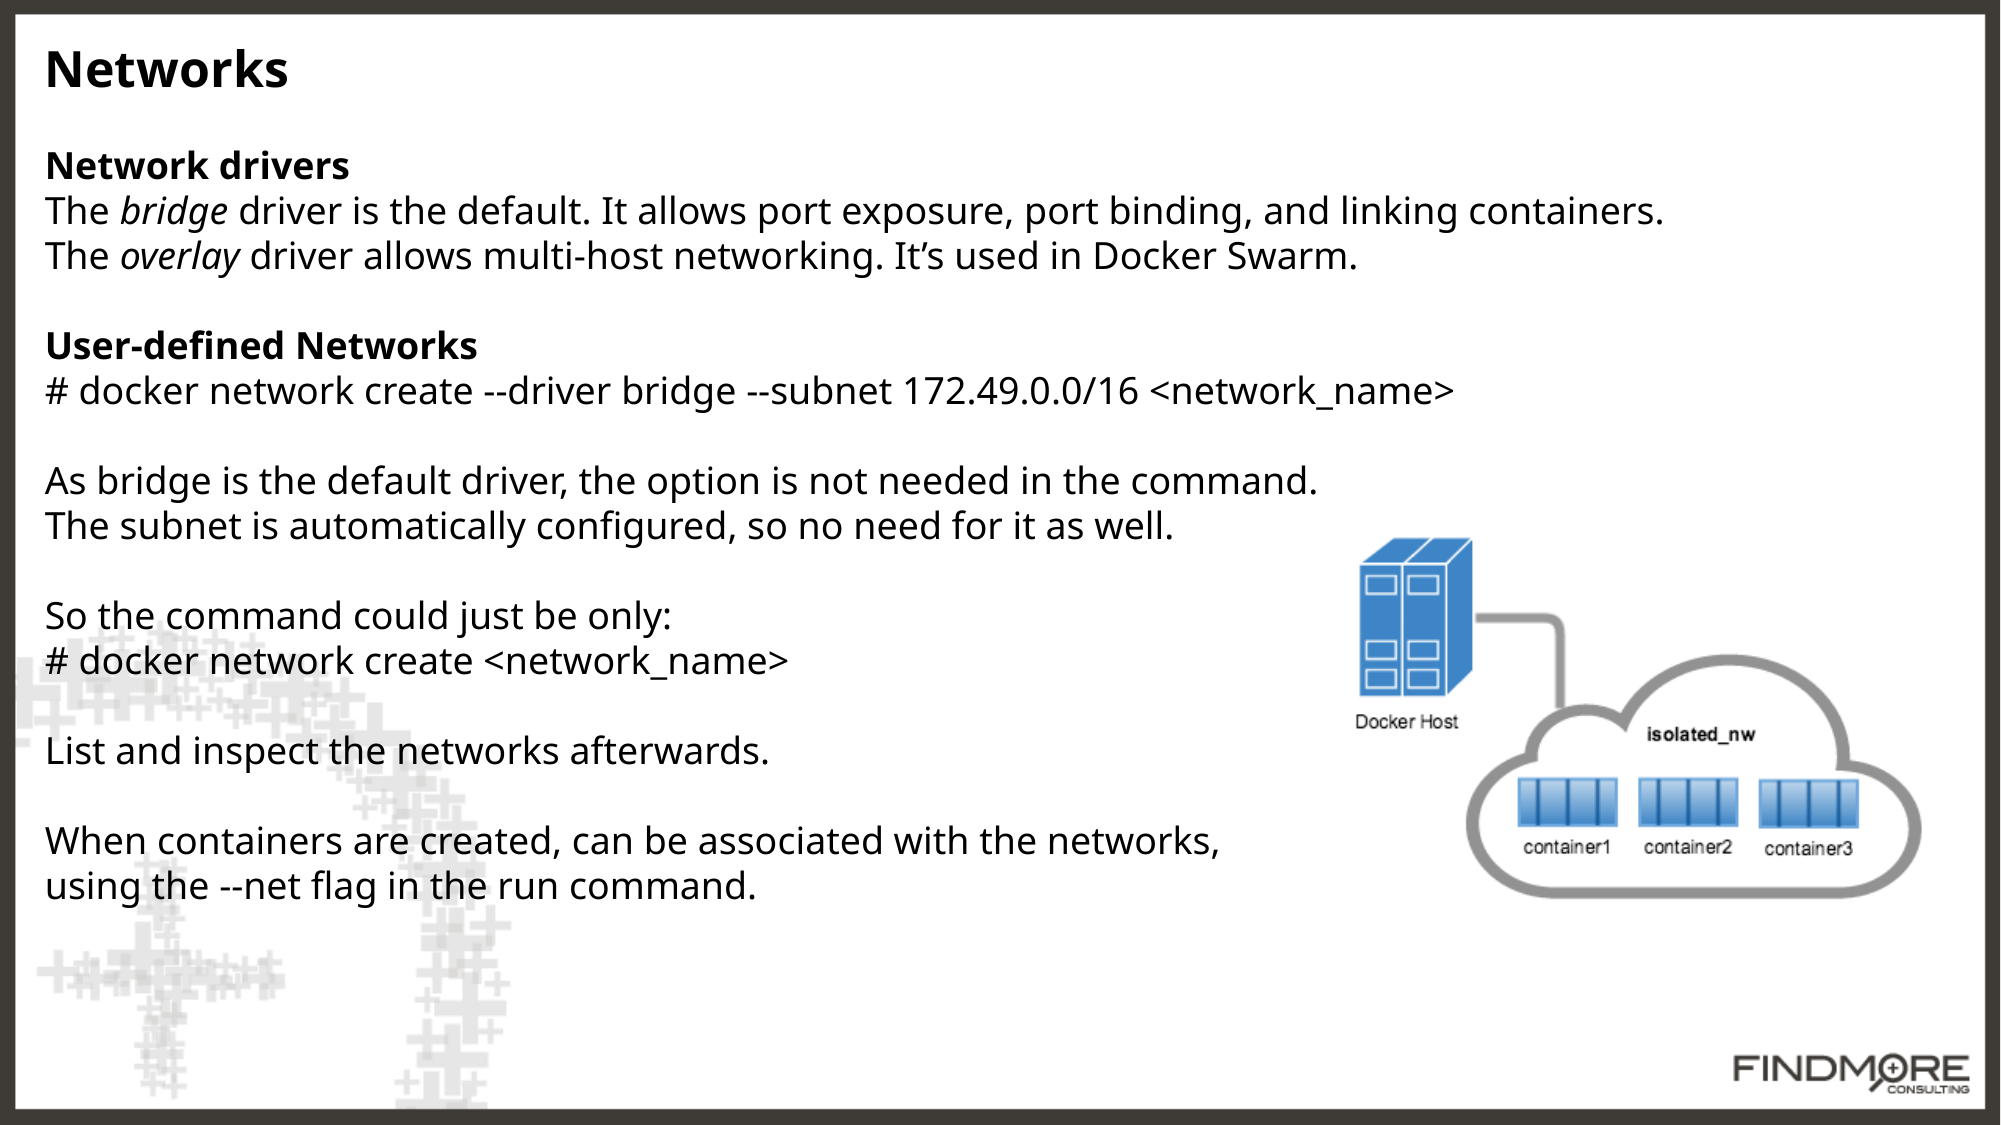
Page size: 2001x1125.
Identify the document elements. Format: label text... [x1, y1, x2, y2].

picture [0, 0, 2001, 1125]
text_box Networks Network drivers The bridge driver is the default. It allows port exposure, port binding, and linking containers. The overlay driver allows multi-host networking. It’s used in Docker Swarm. User-defined Networks # docker network create --driver bridge --subnet 172.49.0.0/16 <network_name> As bridge is the default driver, the option is not needed in the command. The subnet is automatically configured, so no need for it as well. So the command could just be only: # docker network create <network_name> List and inspect the networks afterwards. When containers are created, can be associated with the networks, using the --net flag in the run command. [29, 29, 1916, 1035]
